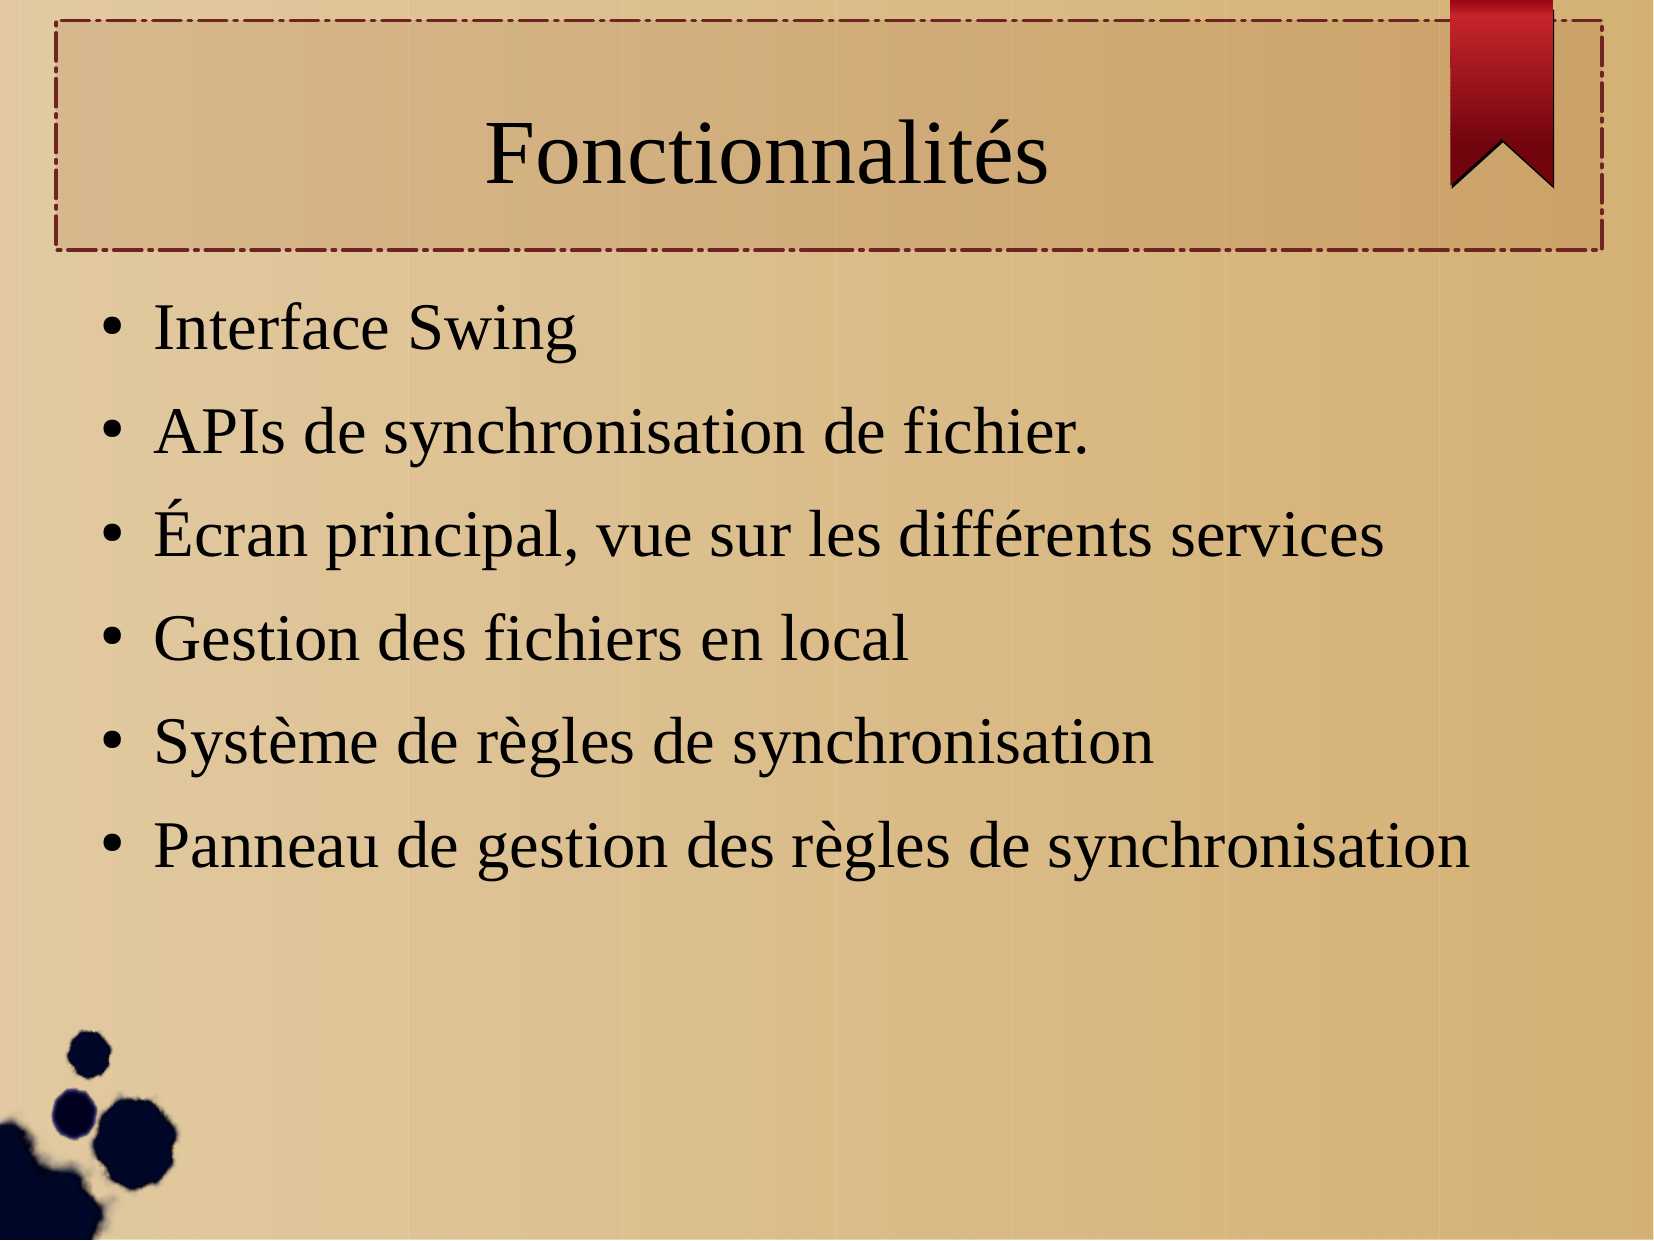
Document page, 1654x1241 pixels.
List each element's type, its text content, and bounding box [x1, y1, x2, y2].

title Fonctionnalités [82, 49, 1453, 257]
list Interface Swing APIs de synchronisation de fichier. Écran principal, vue sur les différents services Gestion des fichiers en local Système de règles de synchronisation Panneau de gestion des règles de synchronisation [82, 290, 1538, 1010]
